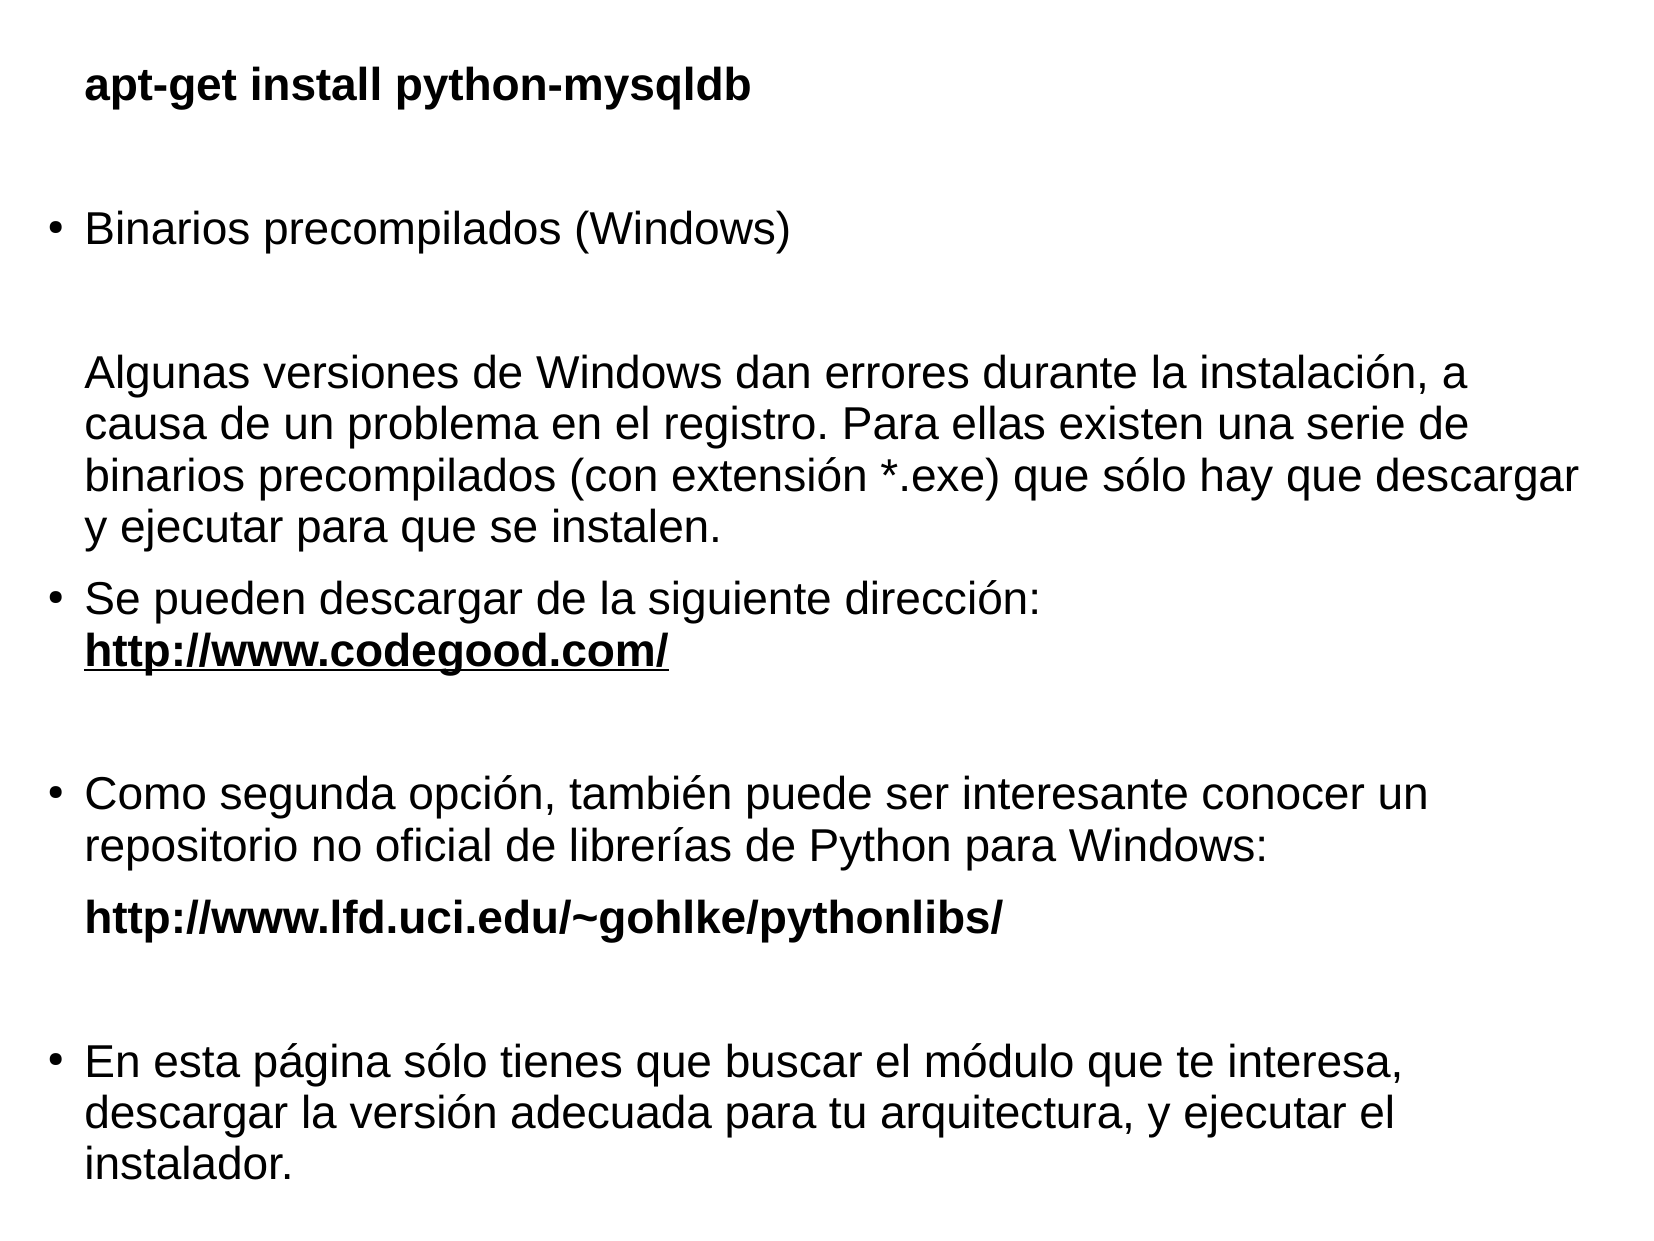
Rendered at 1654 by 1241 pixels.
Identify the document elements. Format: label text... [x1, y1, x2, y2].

list apt-get install python-mysqldb Binarios precompilados (Windows) Algunas versiones de Windows dan errores durante la instalación, a causa de un problema en el registro. Para ellas existen una serie de binarios precompilados (con extensión *.exe) que sólo hay que descargar y ejecutar para que se instalen. Se pueden descargar de la siguiente dirección: http://www.codegood.com/ Como segunda opción, también puede ser interesante conocer un repositorio no oficial de librerías de Python para Windows: http://www.lfd.uci.edu/~gohlke/pythonlibs/ En esta página sólo tienes que buscar el módulo que te interesa, descargar la versión adecuada para tu arquitectura, y ejecutar el instalador. [35, 59, 1583, 1205]
